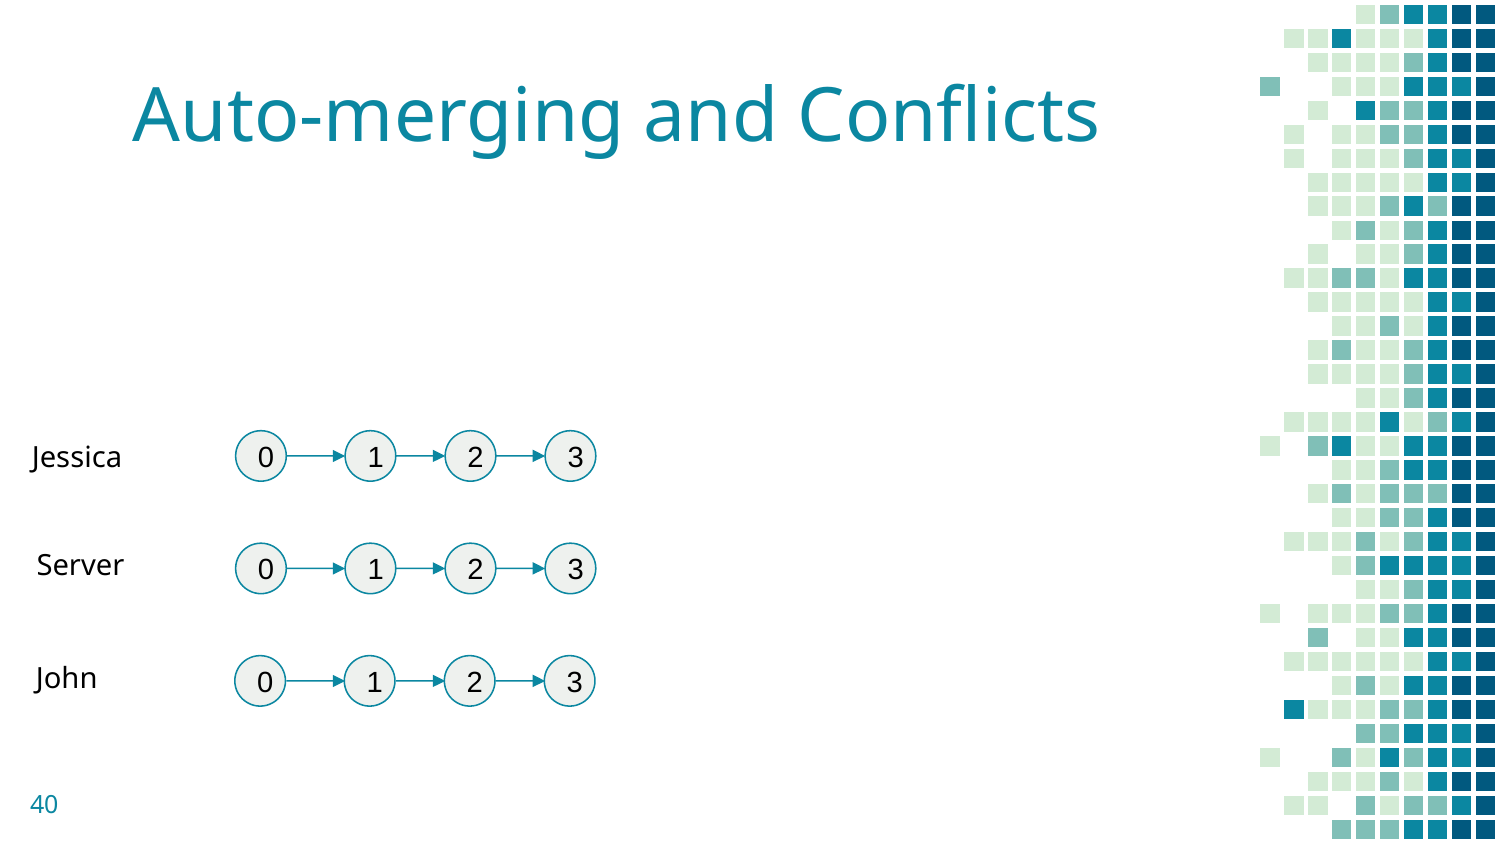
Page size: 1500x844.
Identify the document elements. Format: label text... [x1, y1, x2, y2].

text_box 1 [344, 655, 395, 707]
text_box 2 [445, 543, 496, 594]
text_box 0 [235, 543, 287, 594]
text_box Server [21, 531, 206, 597]
text_box 3 [544, 655, 595, 707]
text_box 1 [345, 430, 396, 482]
slide_number <number> [15, 773, 105, 838]
text_box 2 [445, 430, 496, 482]
text_box 0 [235, 430, 287, 482]
text_box 0 [234, 655, 286, 707]
text_box Jessica [16, 423, 201, 489]
text_box John [20, 643, 205, 709]
text_box 2 [444, 655, 495, 707]
text_box 1 [345, 543, 396, 594]
text_box 3 [545, 543, 596, 594]
title Auto-merging and Conflicts [117, 121, 1227, 262]
text_box 3 [545, 430, 596, 482]
